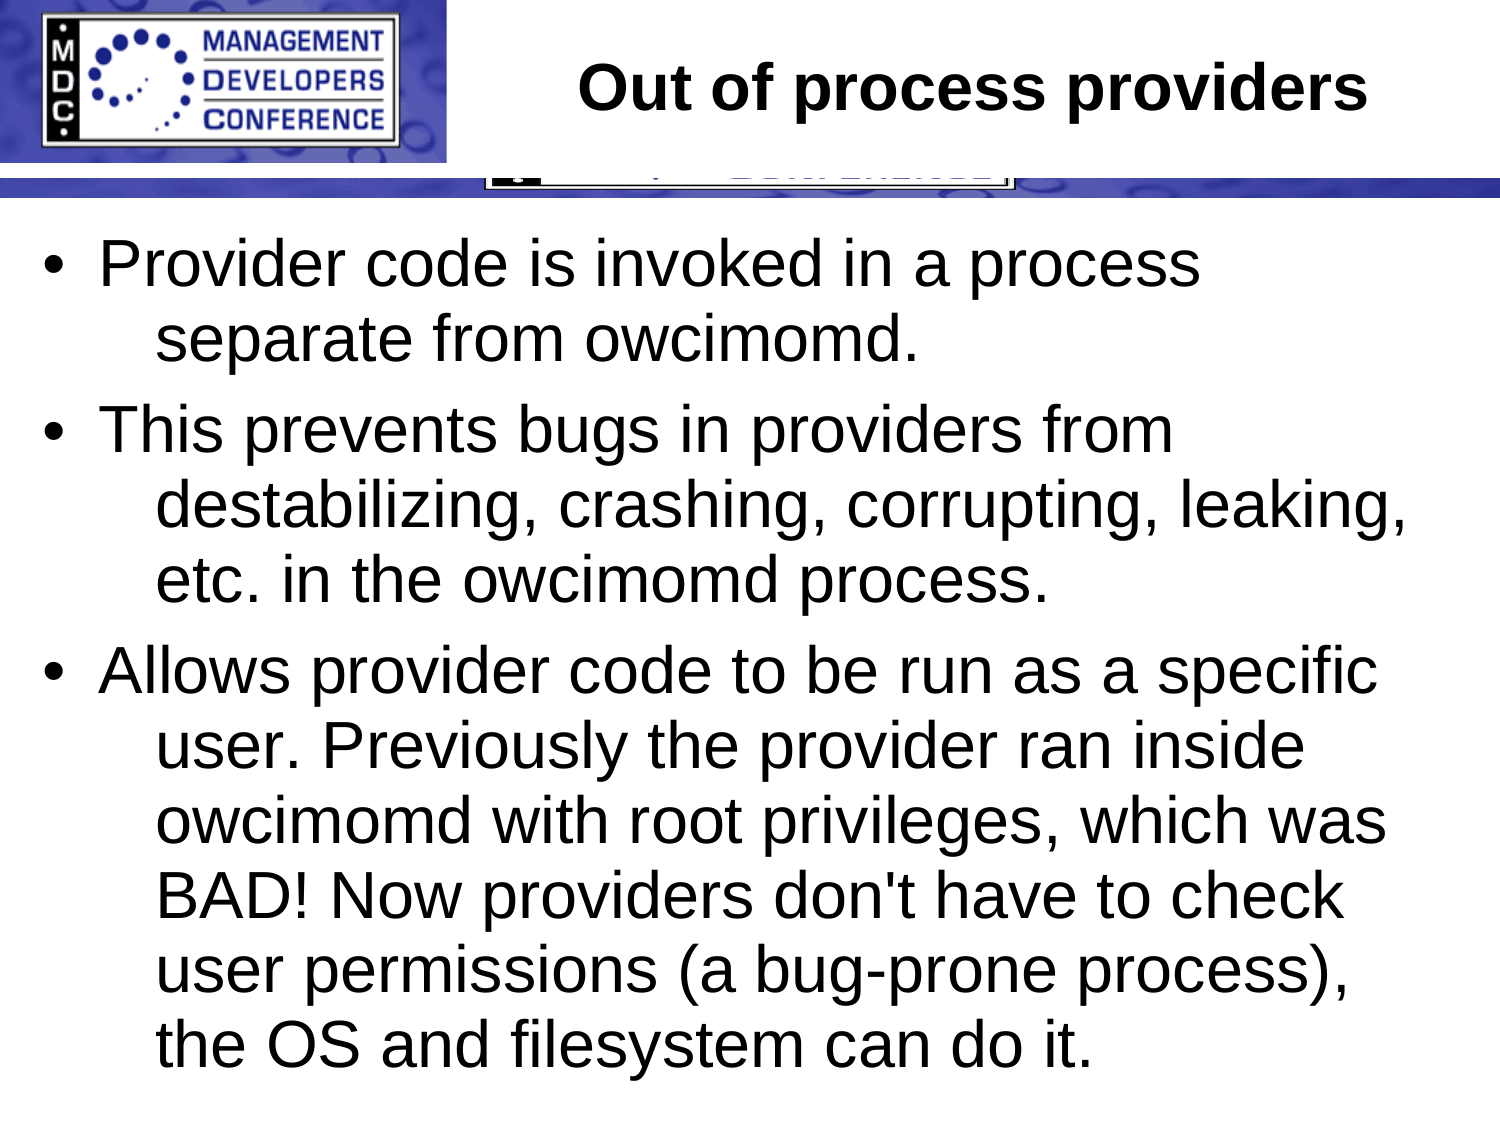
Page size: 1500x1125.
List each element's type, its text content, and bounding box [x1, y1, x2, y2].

picture [0, 178, 1500, 198]
picture [0, 0, 447, 163]
title Out of process providers [447, 7, 1500, 169]
list Provider code is invoked in a process separate from owcimomd. This prevents bugs in providers from destabilizing, crashing, corrupting, leaking, etc. in the owcimomd process. Allows provider code to be run as a specific user. Previously the provider ran inside owcimomd with root privileges, which was BAD! Now providers don't have to check user permissions (a bug-prone process), the OS and filesystem can do it. [42, 226, 1433, 1083]
